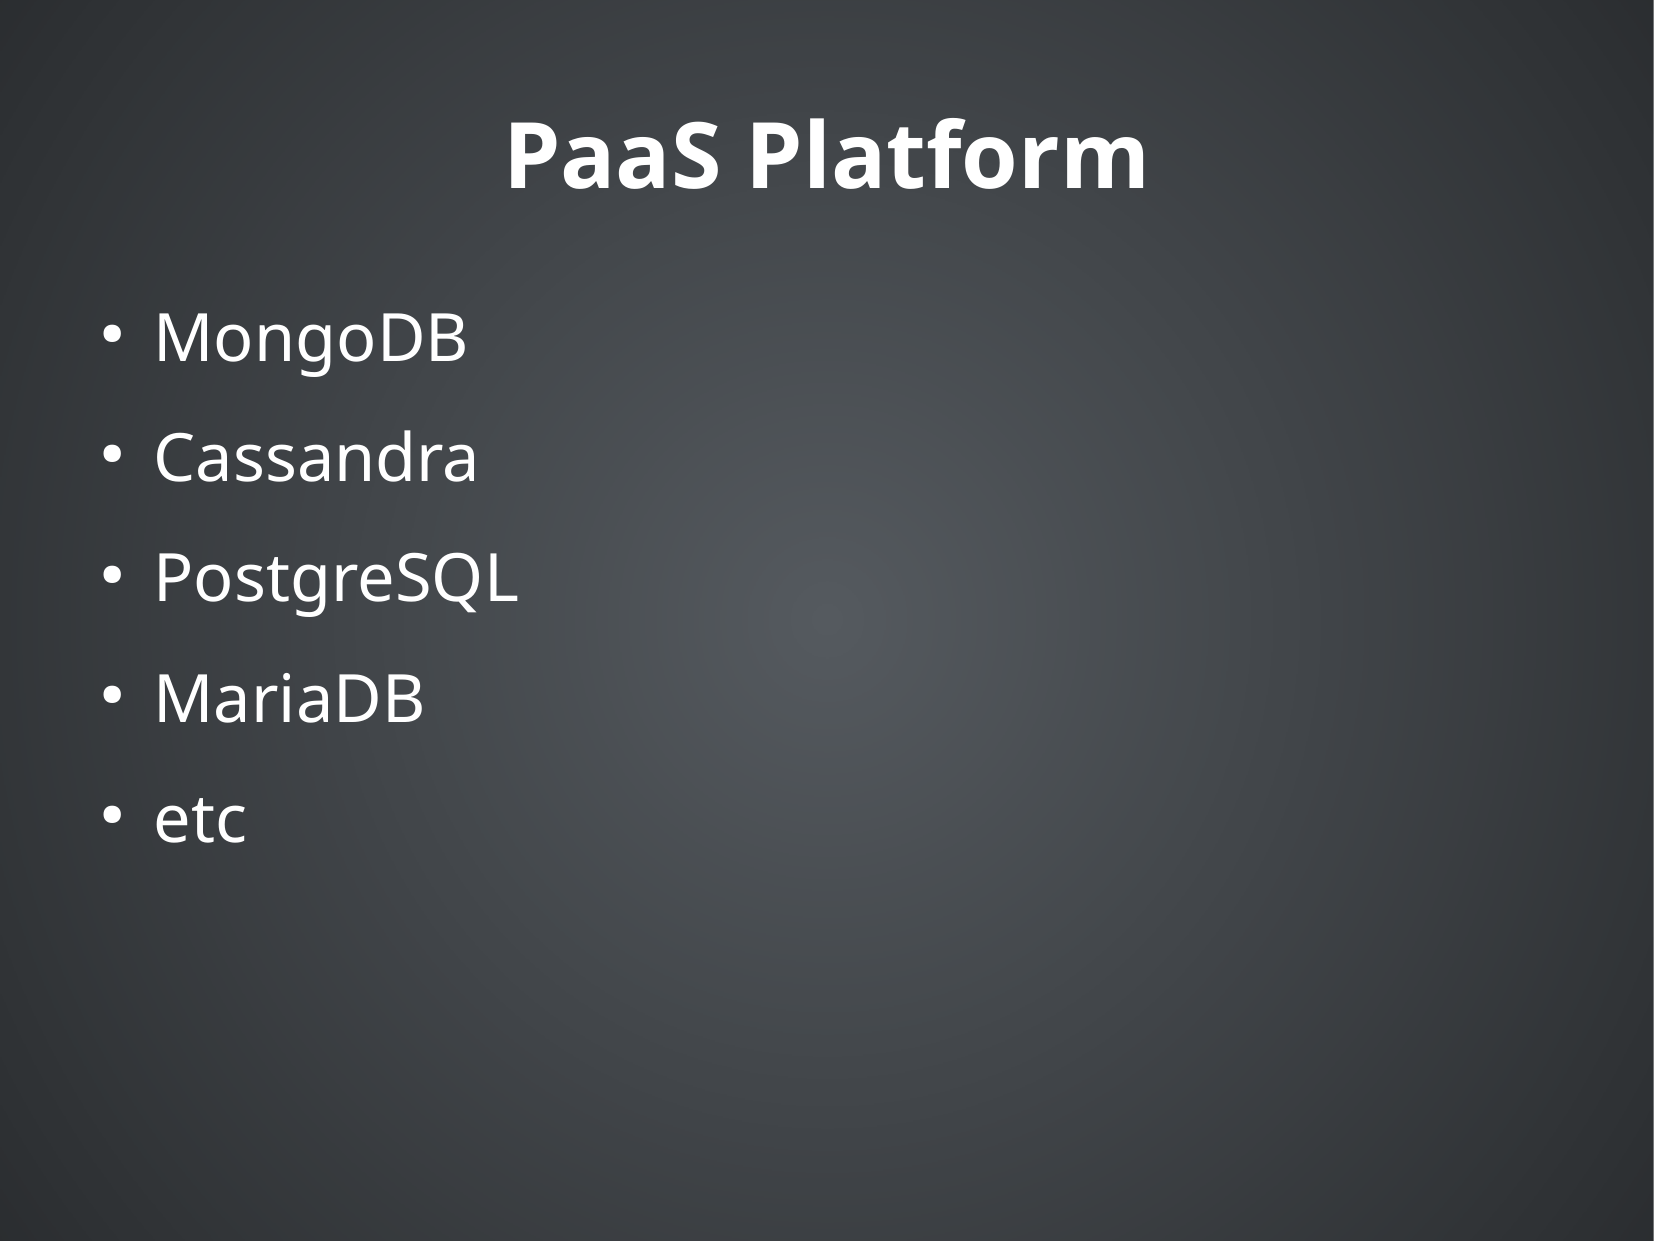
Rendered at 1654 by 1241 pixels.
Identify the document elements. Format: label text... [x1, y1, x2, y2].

list MongoDB Cassandra PostgreSQL MariaDB etc [82, 290, 1571, 1010]
title PaaS Platform [82, 49, 1571, 257]
picture [0, 0, 1654, 1241]
